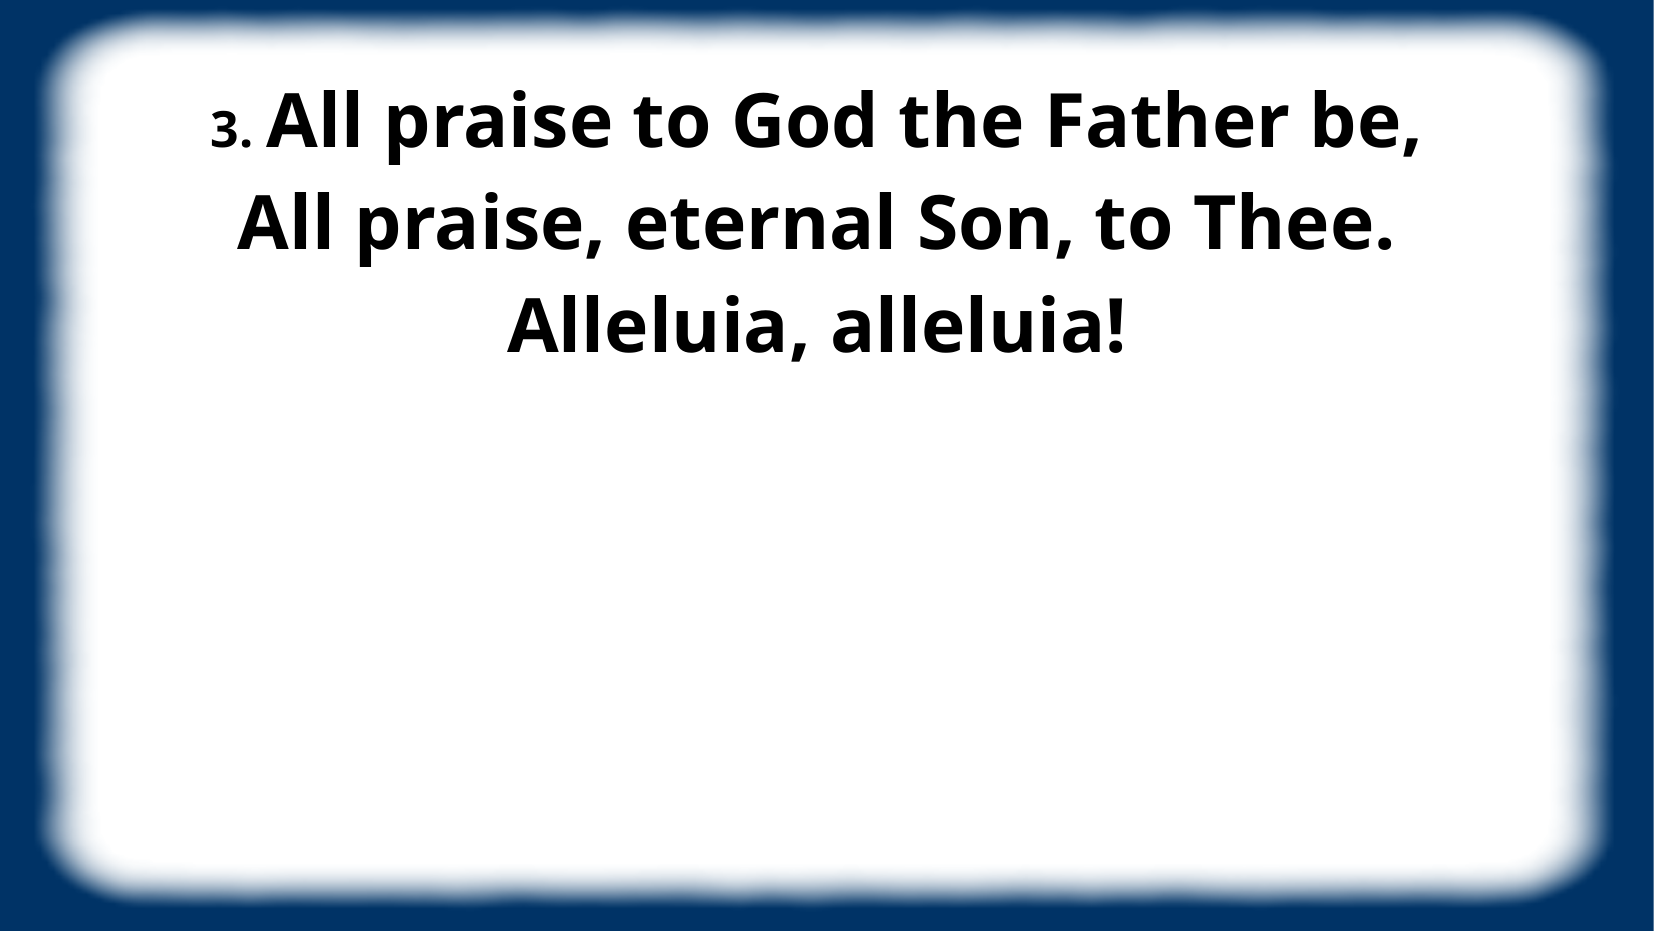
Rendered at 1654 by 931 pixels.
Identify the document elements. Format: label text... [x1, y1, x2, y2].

text_box 3. All praise to God the Father be, All praise, eternal Son, to Thee. Alleluia, alleluia! [90, 60, 1546, 406]
picture [0, 0, 1654, 931]
